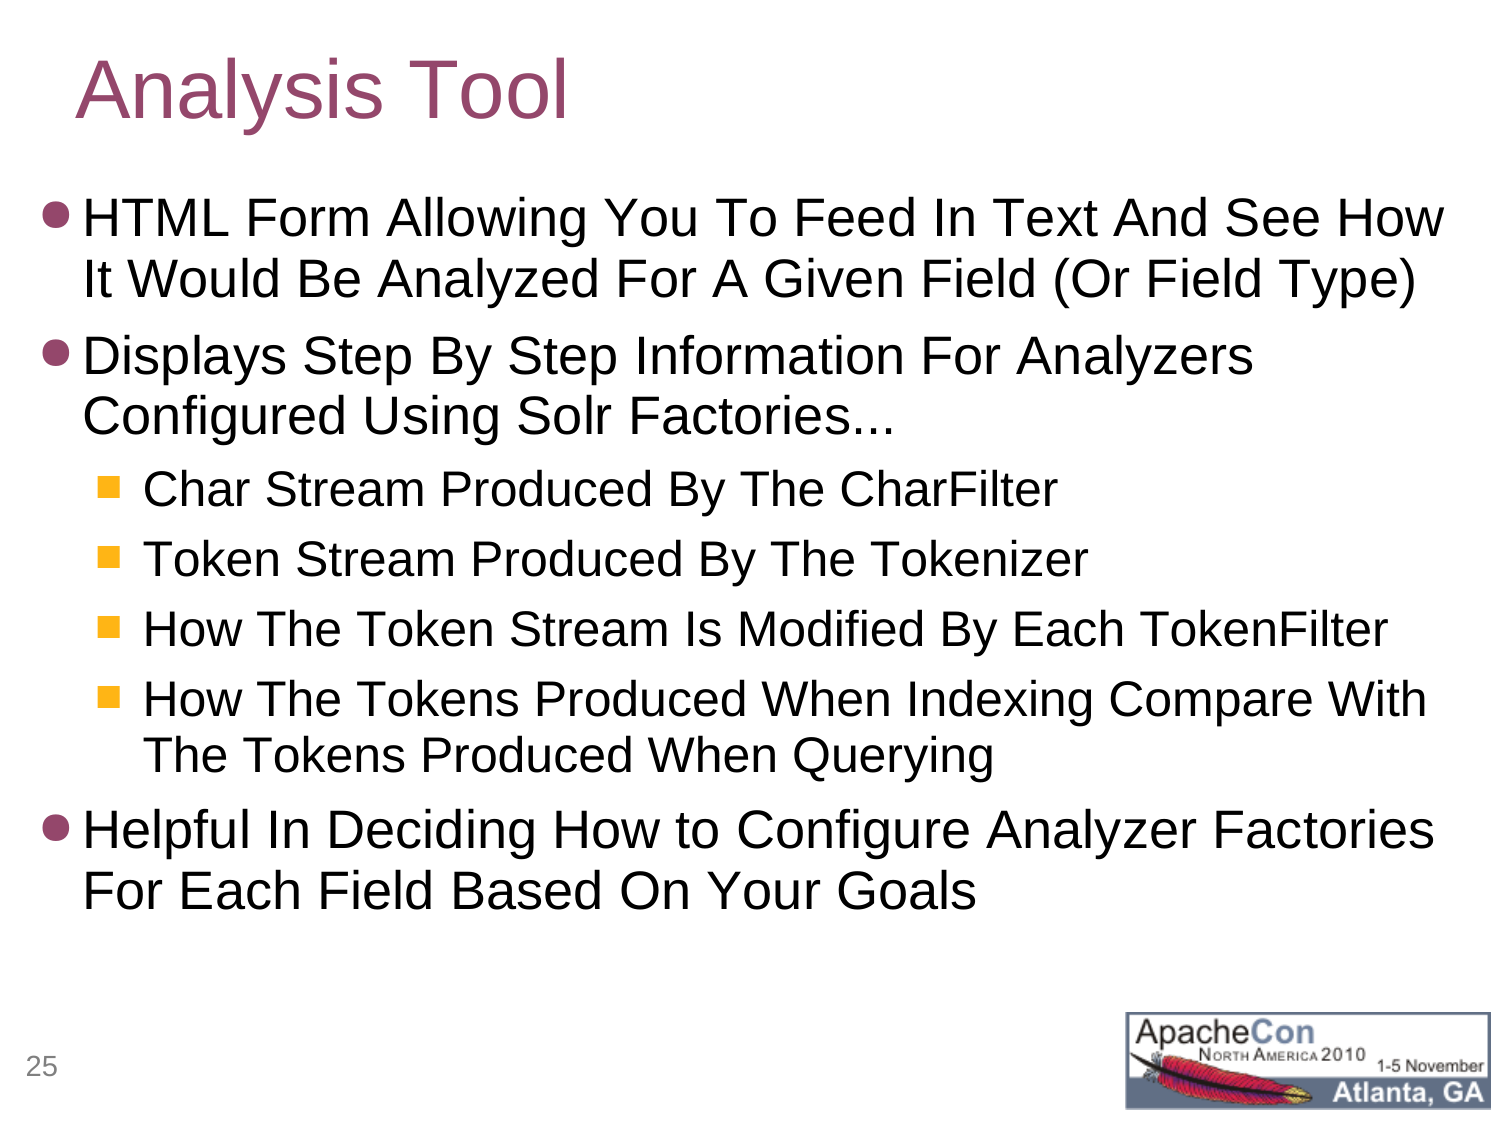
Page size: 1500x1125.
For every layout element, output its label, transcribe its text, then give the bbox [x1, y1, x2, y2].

list HTML Form Allowing You To Feed In Text And See How It Would Be Analyzed For A Given Field (Or Field Type) Displays Step By Step Information For Analyzers Configured Using Solr Factories... Char Stream Produced By The CharFilter Token Stream Produced By The Tokenizer How The Token Stream Is Modified By Each TokenFilter How The Tokens Produced When Indexing Compare With The Tokens Produced When Querying Helpful In Deciding How to Configure Analyzer Factories For Each Field Based On Your Goals [37, 187, 1463, 991]
title Analysis Tool [75, 0, 1425, 181]
picture [1125, 1012, 1491, 1110]
